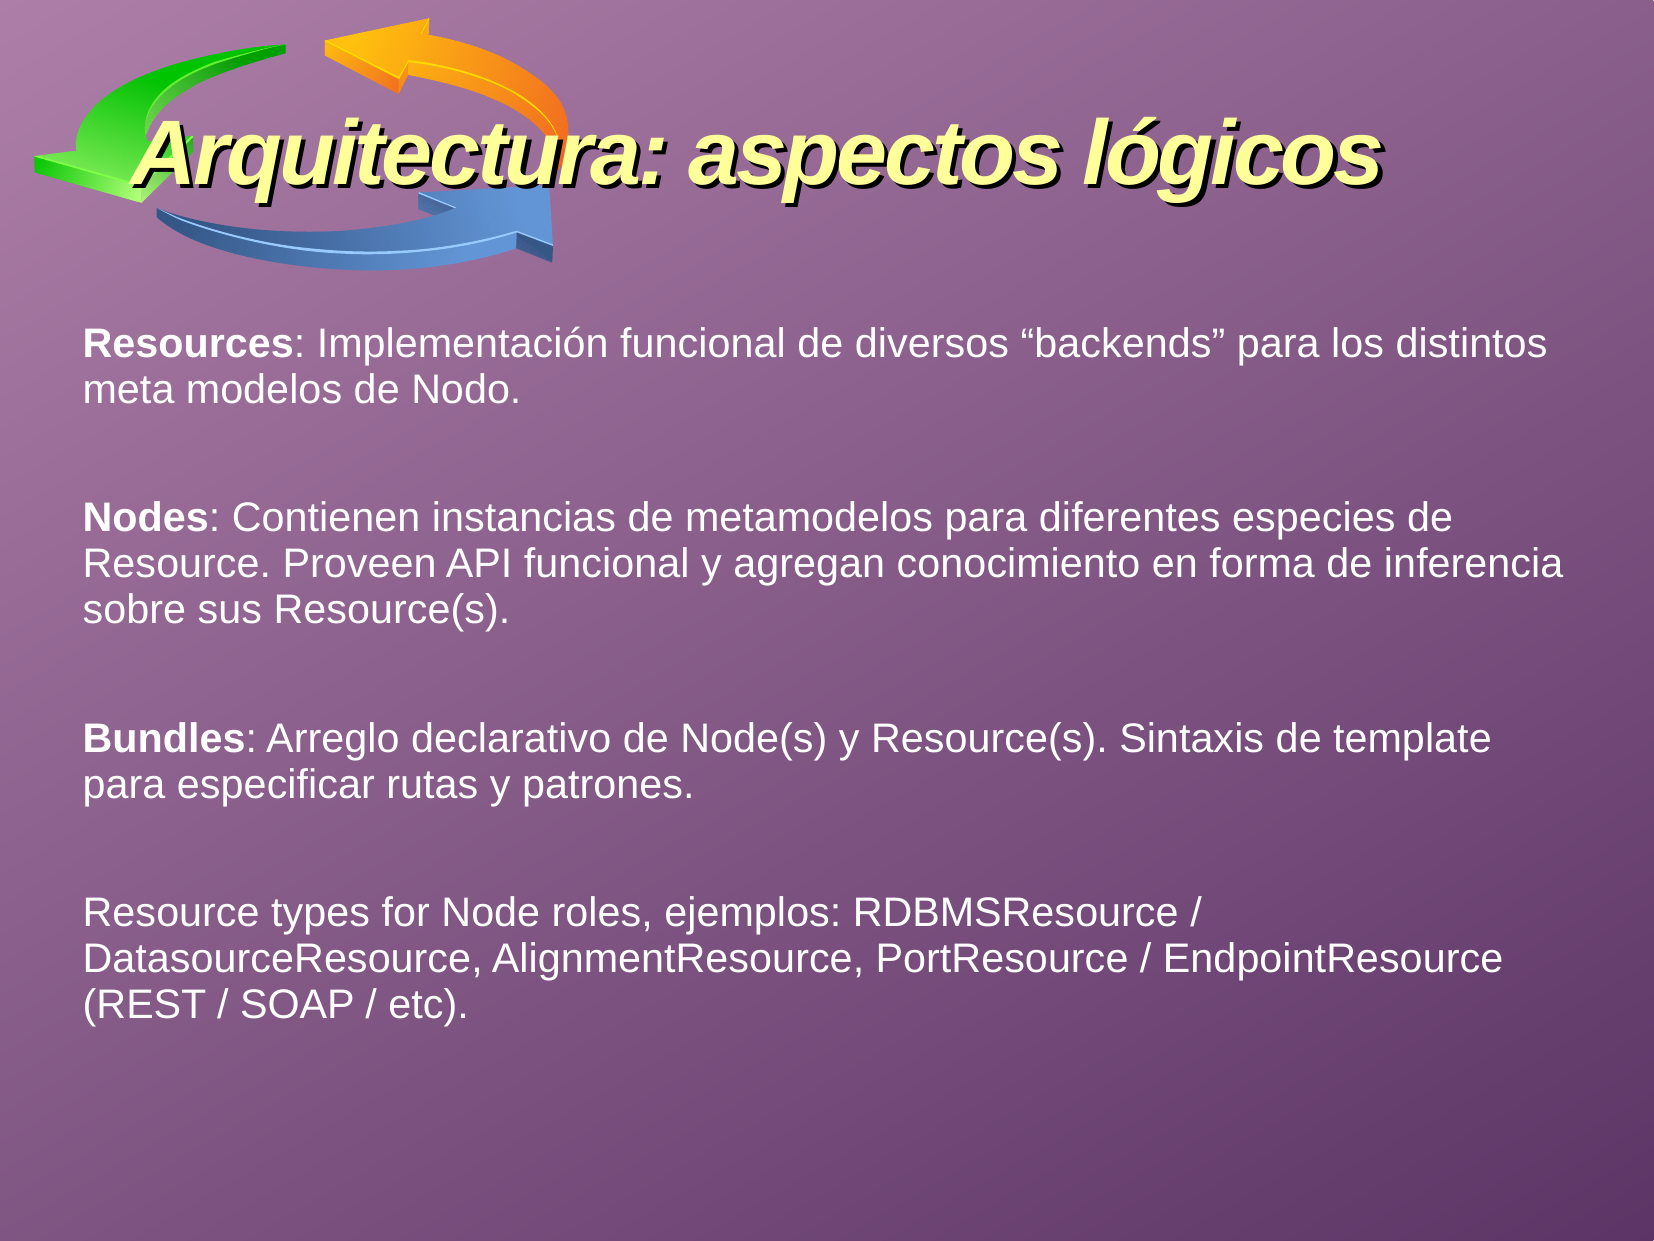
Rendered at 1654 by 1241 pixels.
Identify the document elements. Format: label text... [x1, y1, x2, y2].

title Arquitectura: aspectos lógicos [82, 49, 1571, 257]
list Resources: Implementación funcional de diversos “backends” para los distintos meta modelos de Nodo. Nodes: Contienen instancias de metamodelos para diferentes especies de Resource. Proveen API funcional y agregan conocimiento en forma de inferencia sobre sus Resource(s). Bundles: Arreglo declarativo de Node(s) y Resource(s). Sintaxis de template para especificar rutas y patrones. Resource types for Node roles, ejemplos: RDBMSResource / DatasourceResource, AlignmentResource, PortResource / EndpointResource (REST / SOAP / etc). [82, 320, 1571, 1040]
picture [23, 11, 576, 279]
